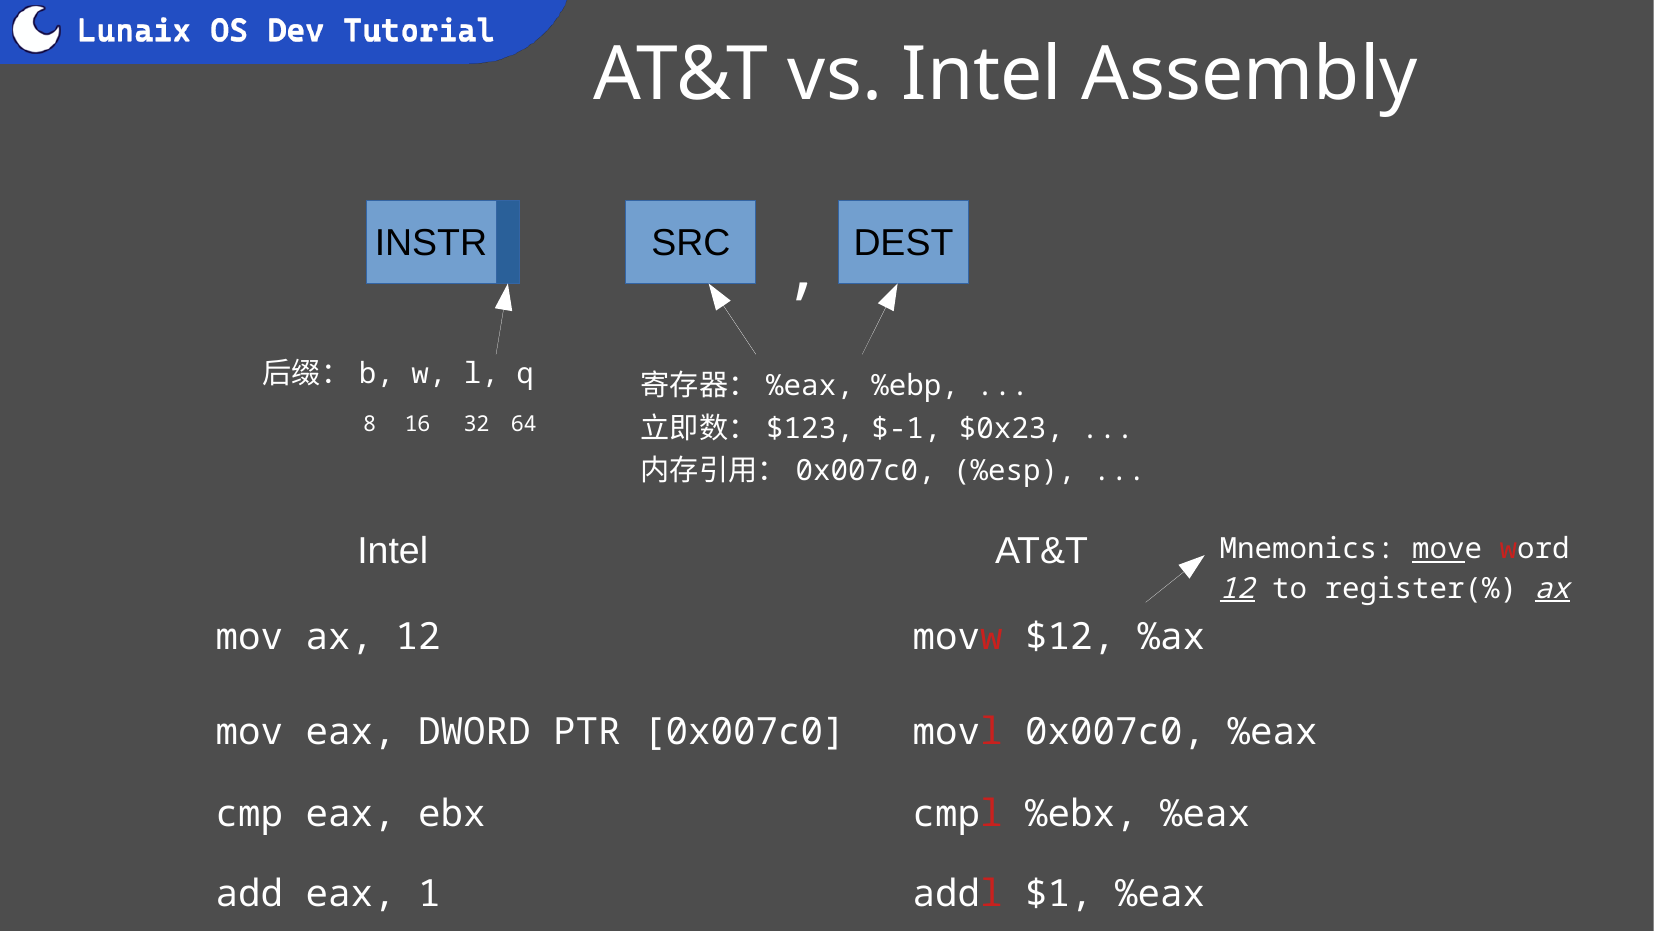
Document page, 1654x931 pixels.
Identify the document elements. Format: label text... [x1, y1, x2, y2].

text_box 32 [448, 400, 496, 441]
text_box SRC [625, 200, 756, 284]
text_box movl 0x007c0, %eax [897, 696, 1418, 756]
text_box cmpl %ebx, %eax [897, 779, 1276, 851]
text_box Mnemonics: move word 12 to register(%) ax [1204, 519, 1630, 603]
text_box AT&T vs. Intel Assembly [578, 11, 1642, 111]
picture [0, 0, 1654, 931]
text_box mov eax, DWORD PTR [0x007c0] [200, 696, 863, 756]
text_box movw $12, %ax [897, 602, 1371, 662]
text_box 64 [496, 400, 556, 441]
text_box 寄存器：%eax, %ebp, ... 立即数：$123, $-1, $0x23, ... 内存引用：0x007c0, (%esp), ... [625, 354, 1229, 497]
text_box cmp eax, ebx [200, 779, 579, 851]
text_box 8 [354, 400, 378, 441]
text_box INSTR [366, 200, 496, 284]
text_box DEST [838, 200, 969, 284]
text_box add eax, 1 [200, 859, 579, 931]
text_box Intel [342, 521, 520, 579]
text_box 16 [389, 400, 448, 441]
text_box 后缀：b, w, l, q [248, 342, 556, 401]
text_box mov ax, 12 [200, 602, 579, 674]
text_box , [767, 212, 827, 306]
text_box AT&T [980, 521, 1158, 579]
text_box addl $1, %eax [897, 859, 1276, 931]
text_box [496, 200, 520, 284]
